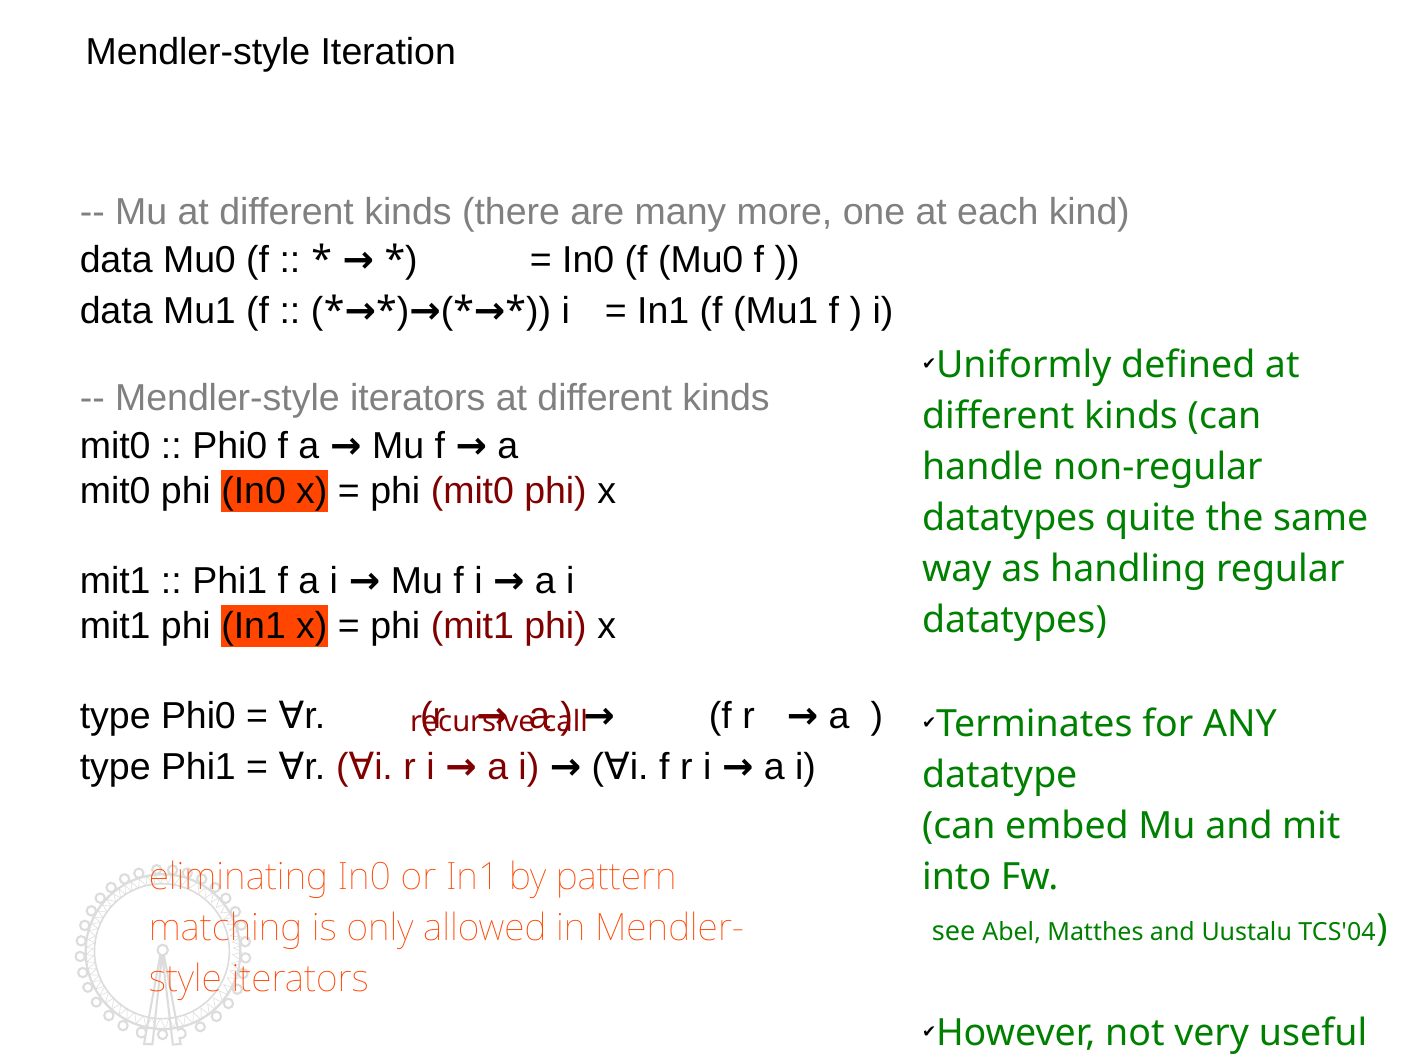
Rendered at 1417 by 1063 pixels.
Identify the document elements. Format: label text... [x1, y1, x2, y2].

text_box Uniformly defined at different kinds (can handle non-regular datatypes quite the same way as handling regular datatypes) Terminates for ANY datatype (can embed Mu and mit into Fw. see Abel, Matthes and Uustalu TCS'04) However, not very useful for mixed-variant datatypes [904, 329, 1407, 807]
text_box eliminating In0 or In1 by pattern matching is only allowed in Mendler-style iterators [131, 842, 799, 931]
text_box recursive call [394, 692, 605, 735]
title Mendler-style Iteration [70, 23, 1346, 157]
subtitle -- Mu at different kinds (there are many more, one at each kind) data Mu0 (f :: * → *) = In0 (f (Mu0 f )) data Mu1 (f :: (*→*)→(*→*)) i = In1 (f (Mu1 f ) i) -- Mendler-style iterators at different kinds mit0 :: Phi0 f a → Mu f → a mit0 phi (In0 x) = phi (mit0 phi) x mit1 :: Phi1 f a i → Mu f i → a i mit1 phi (In1 x) = phi (mit1 phi) x type Phi0 = ∀r. (r → a ) → (f r → a ) type Phi1 = ∀r. (∀i. r i → a i) → (∀i. f r i → a i) [65, 183, 1274, 832]
